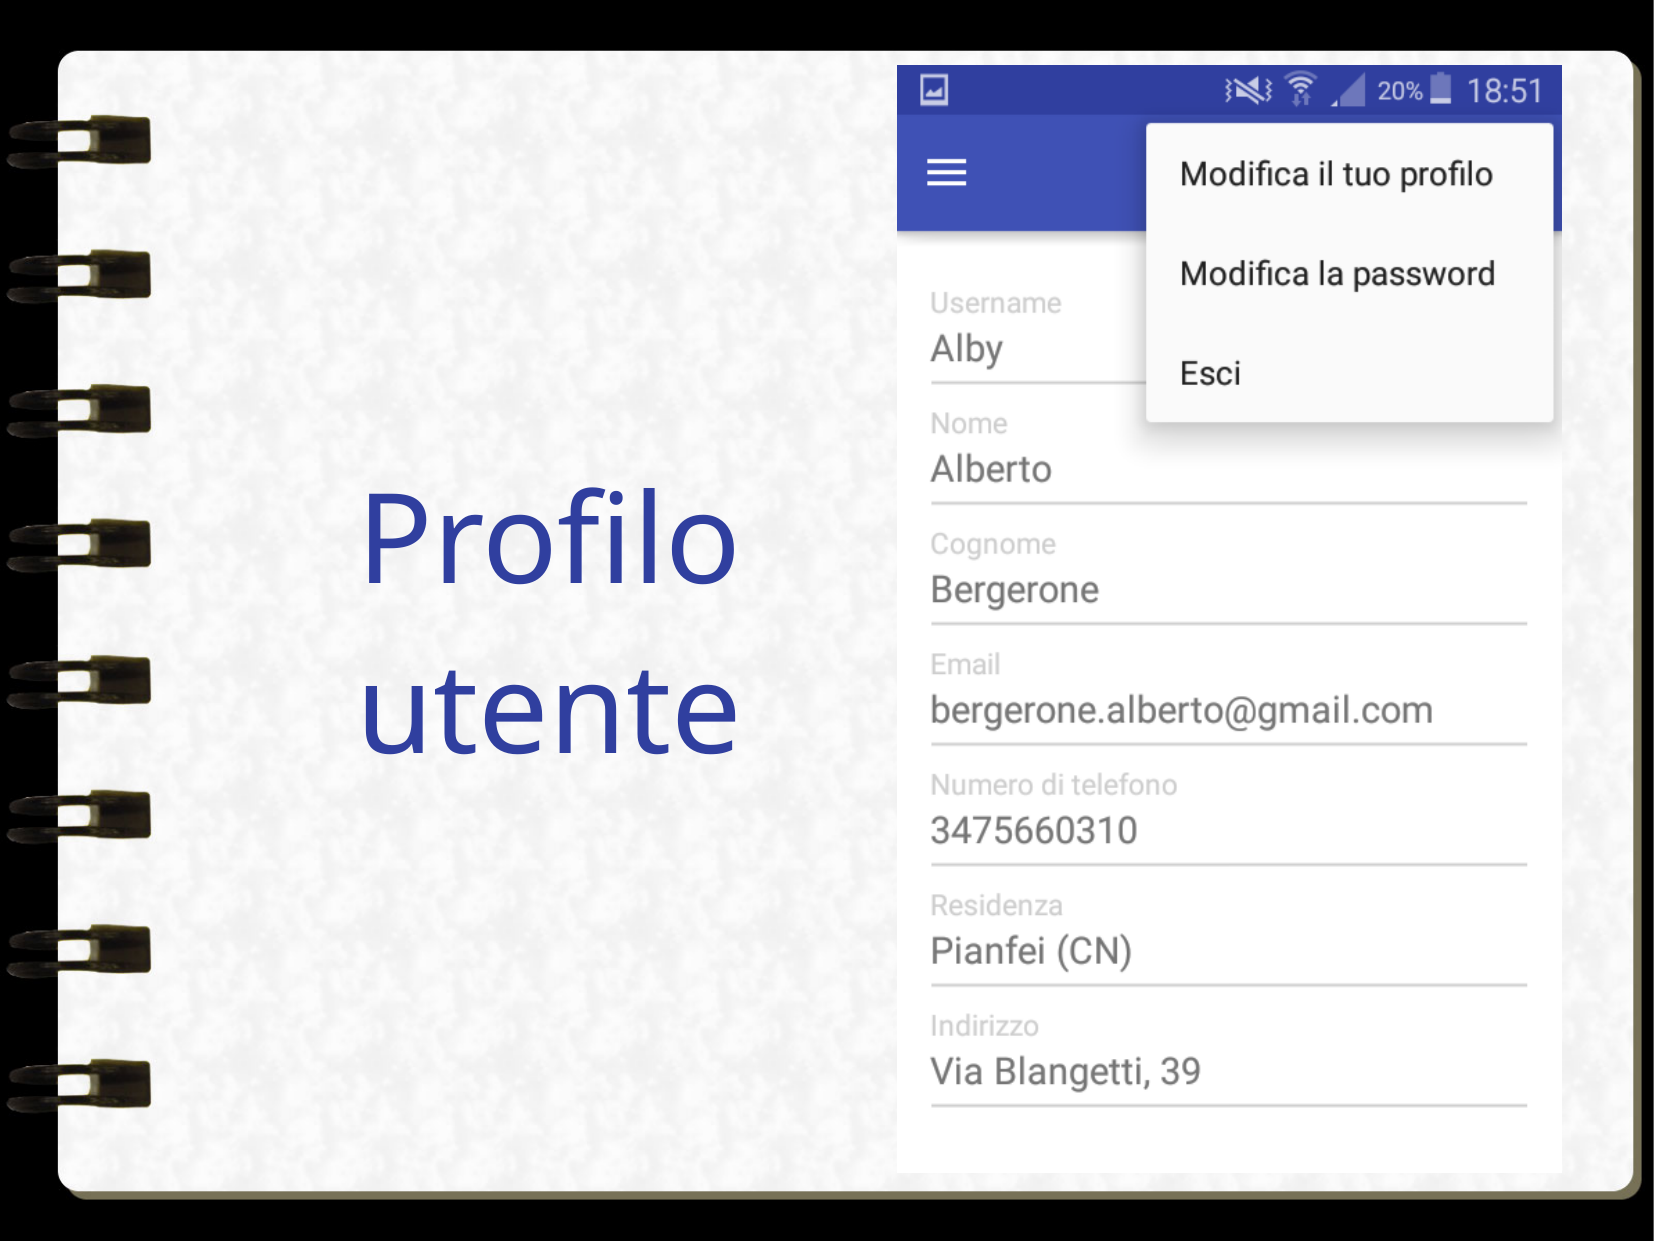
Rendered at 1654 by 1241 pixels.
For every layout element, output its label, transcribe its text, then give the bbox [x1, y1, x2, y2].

picture [0, 0, 1654, 1241]
title Profilo utente [188, 455, 897, 785]
